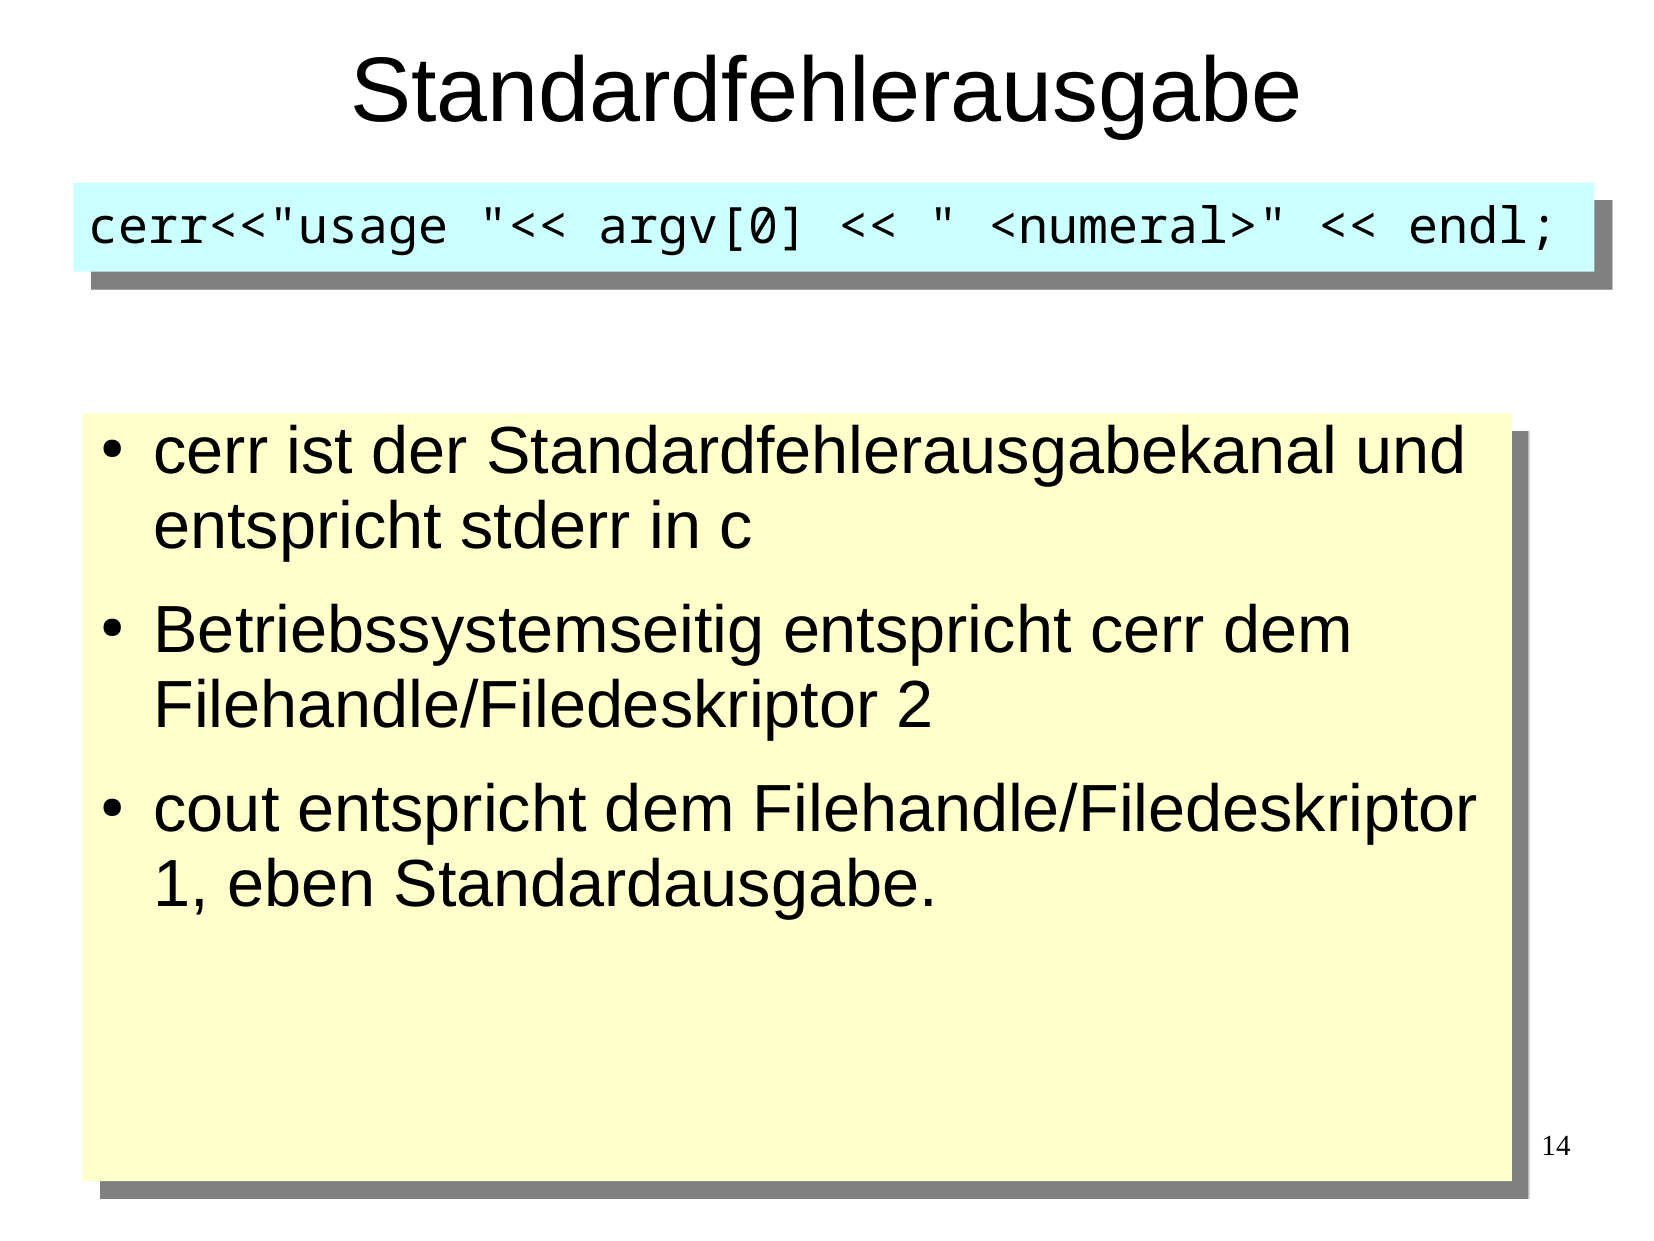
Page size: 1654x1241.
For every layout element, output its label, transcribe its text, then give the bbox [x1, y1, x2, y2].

text_box cerr<<"usage "<< argv[0] << " <numeral>" << endl; [73, 182, 1595, 272]
list cerr ist der Standardfehlerausgabekanal und entspricht stderr in c Betriebssystemseitig entspricht cerr dem Filehandle/Filedeskriptor 2 cout entspricht dem Filehandle/Filedeskriptor 1, eben Standardausgabe. [82, 413, 1512, 1182]
title Standardfehlerausgabe [82, 25, 1571, 154]
